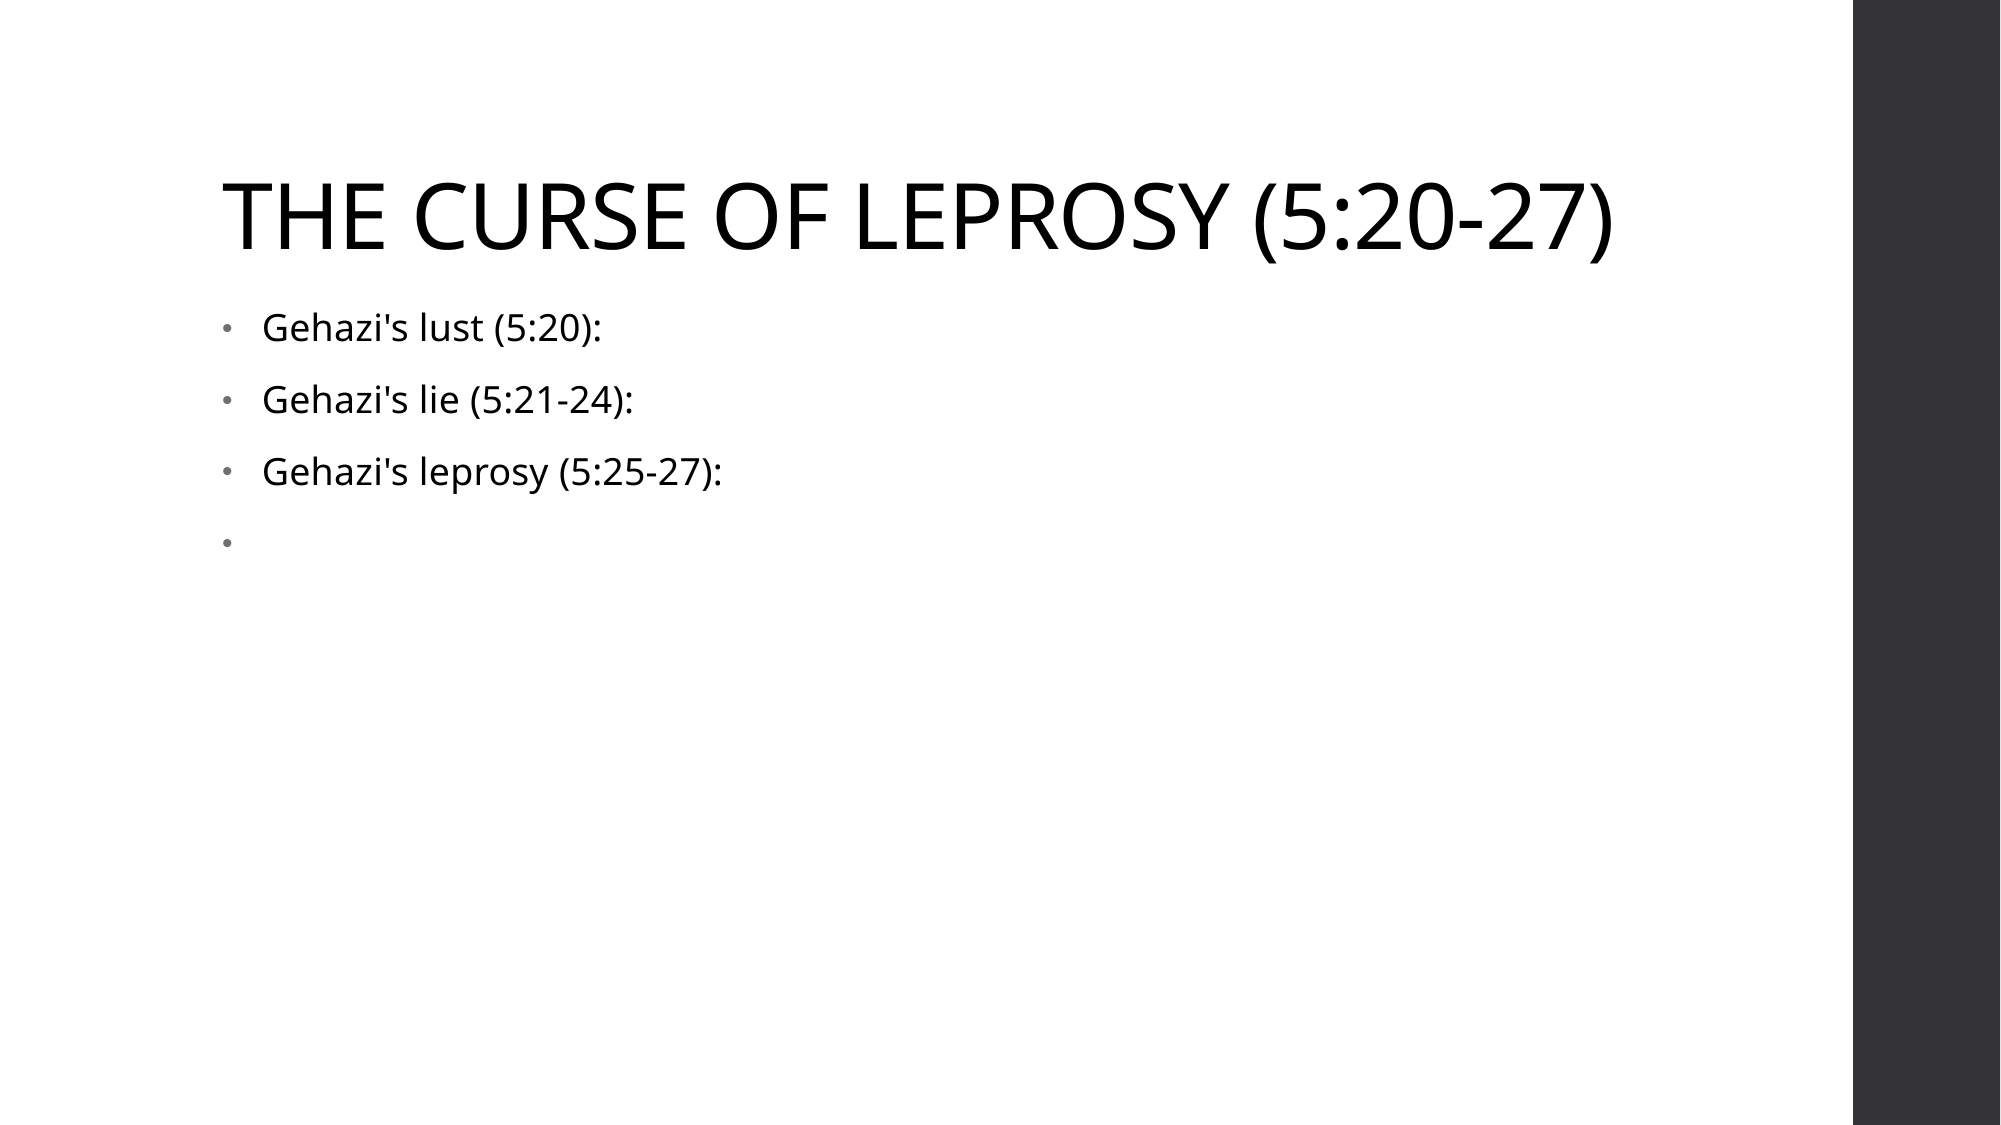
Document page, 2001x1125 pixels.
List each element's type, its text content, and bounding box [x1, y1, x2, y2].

title THE CURSE OF LEPROSY (5:20-27) [206, 60, 1797, 278]
list Gehazi's lust (5:20): Gehazi's lie (5:21-24): Gehazi's leprosy (5:25-27): [206, 299, 1617, 1014]
